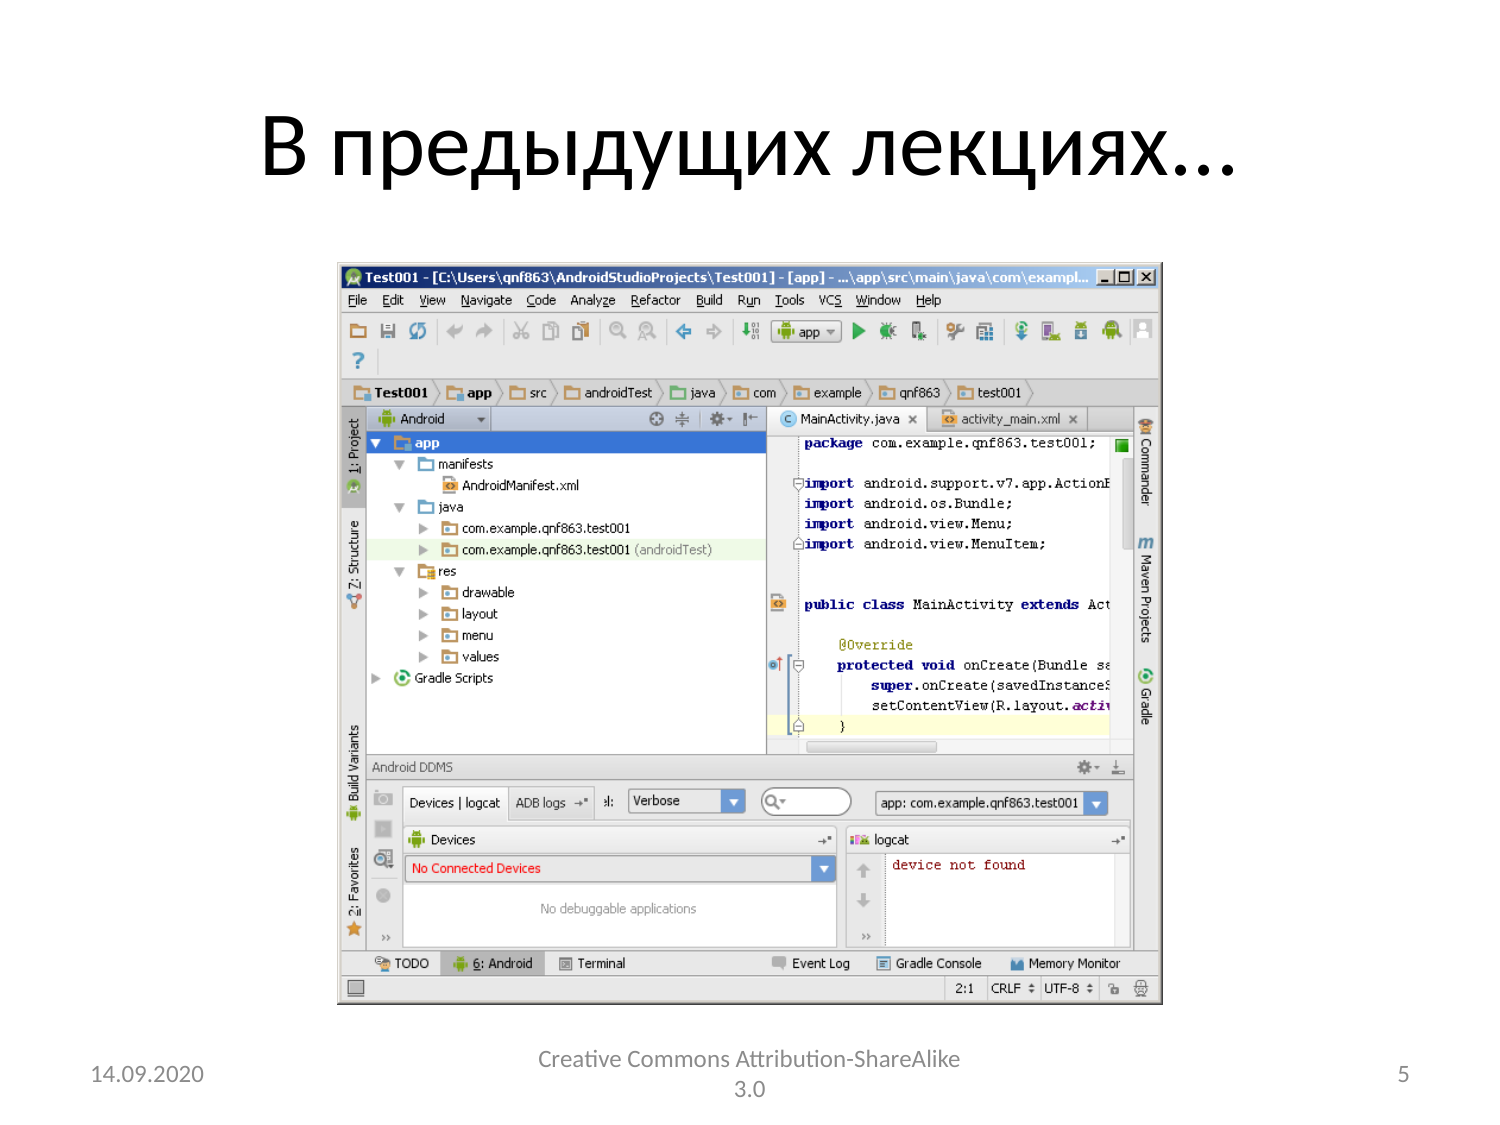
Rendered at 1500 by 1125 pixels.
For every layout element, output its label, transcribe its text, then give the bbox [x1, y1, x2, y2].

title В предыдущих лекциях... [75, 45, 1425, 233]
footer Creative Commons Attribution-ShareAlike 3.0 [512, 1042, 988, 1103]
picture [337, 262, 1163, 1005]
slide_number <number> [1074, 1042, 1425, 1103]
